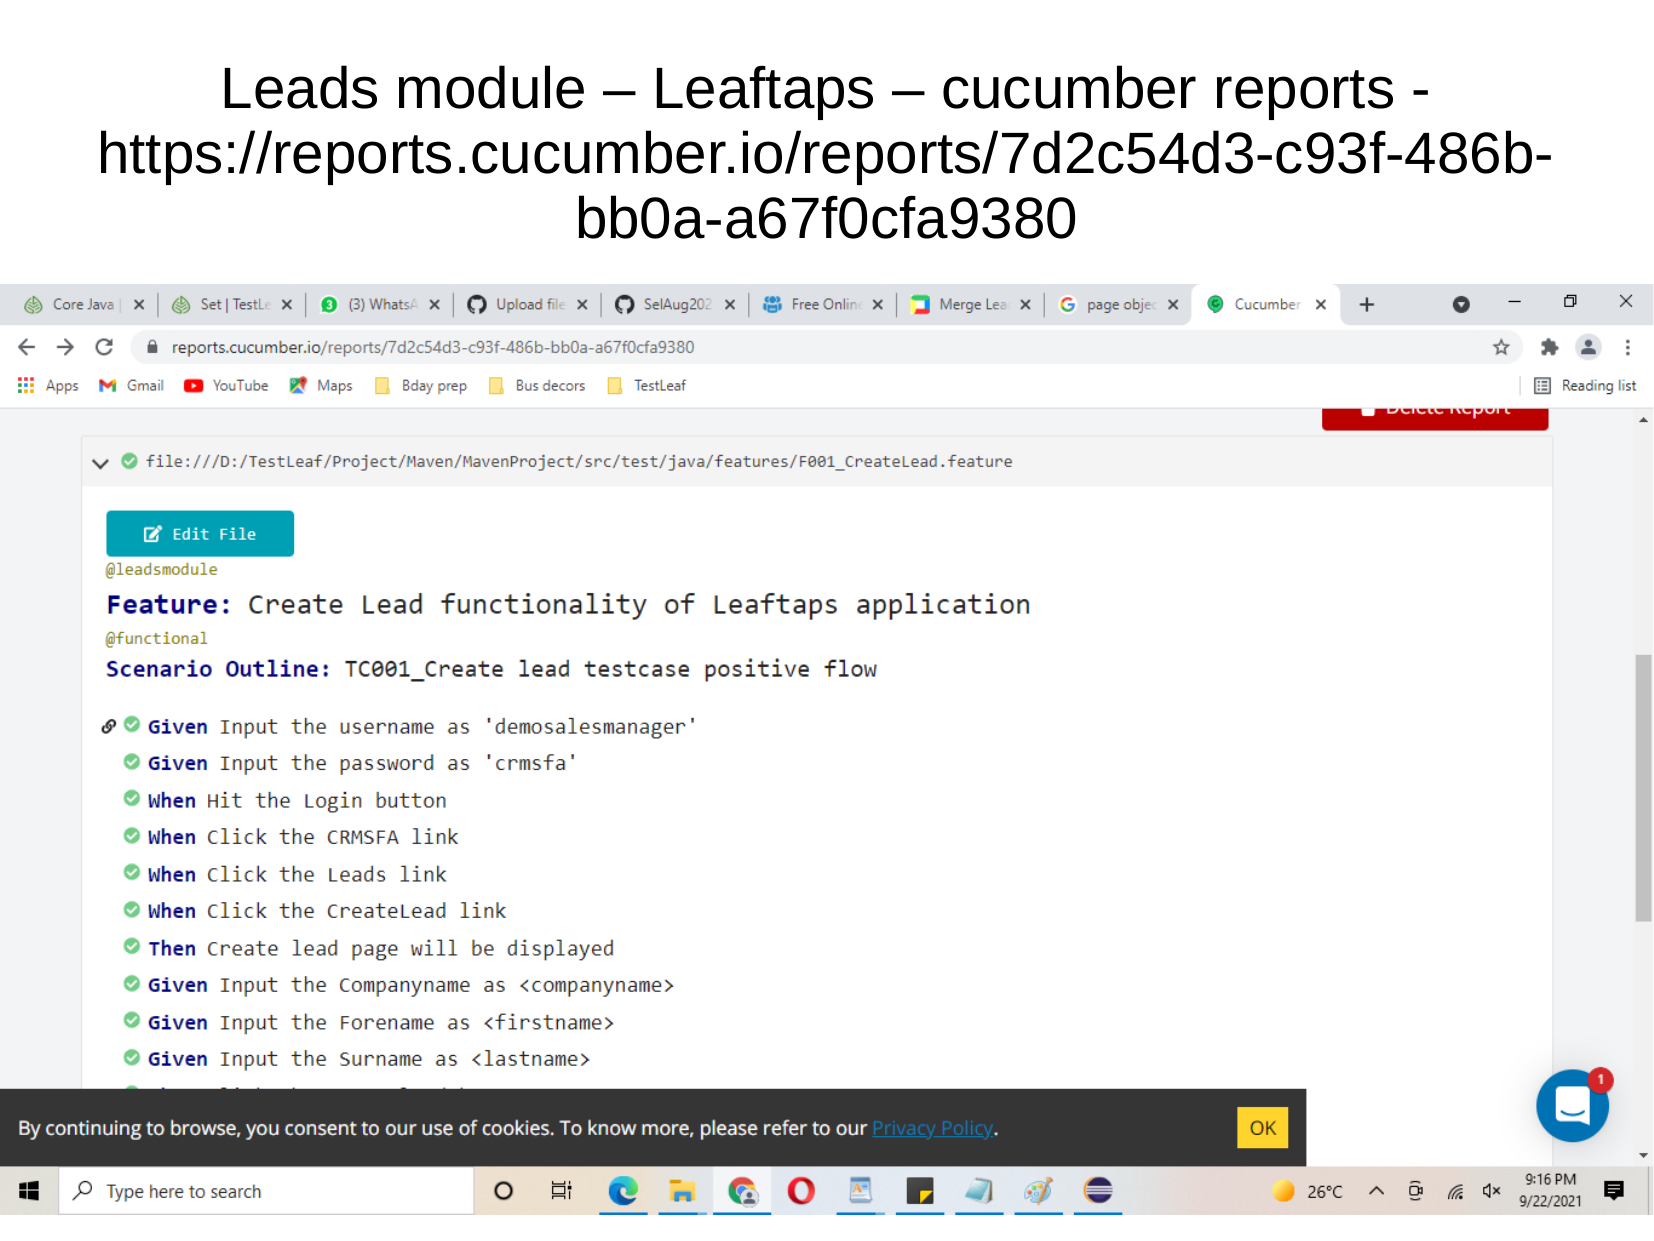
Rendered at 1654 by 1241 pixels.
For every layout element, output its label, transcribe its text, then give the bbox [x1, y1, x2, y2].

title Leads module – Leaftaps – cucumber reports - https://reports.cucumber.io/reports/7d2c54d3-c93f-486b-bb0a-a67f0cfa9380 [82, 49, 1571, 257]
picture [0, 284, 1654, 1215]
